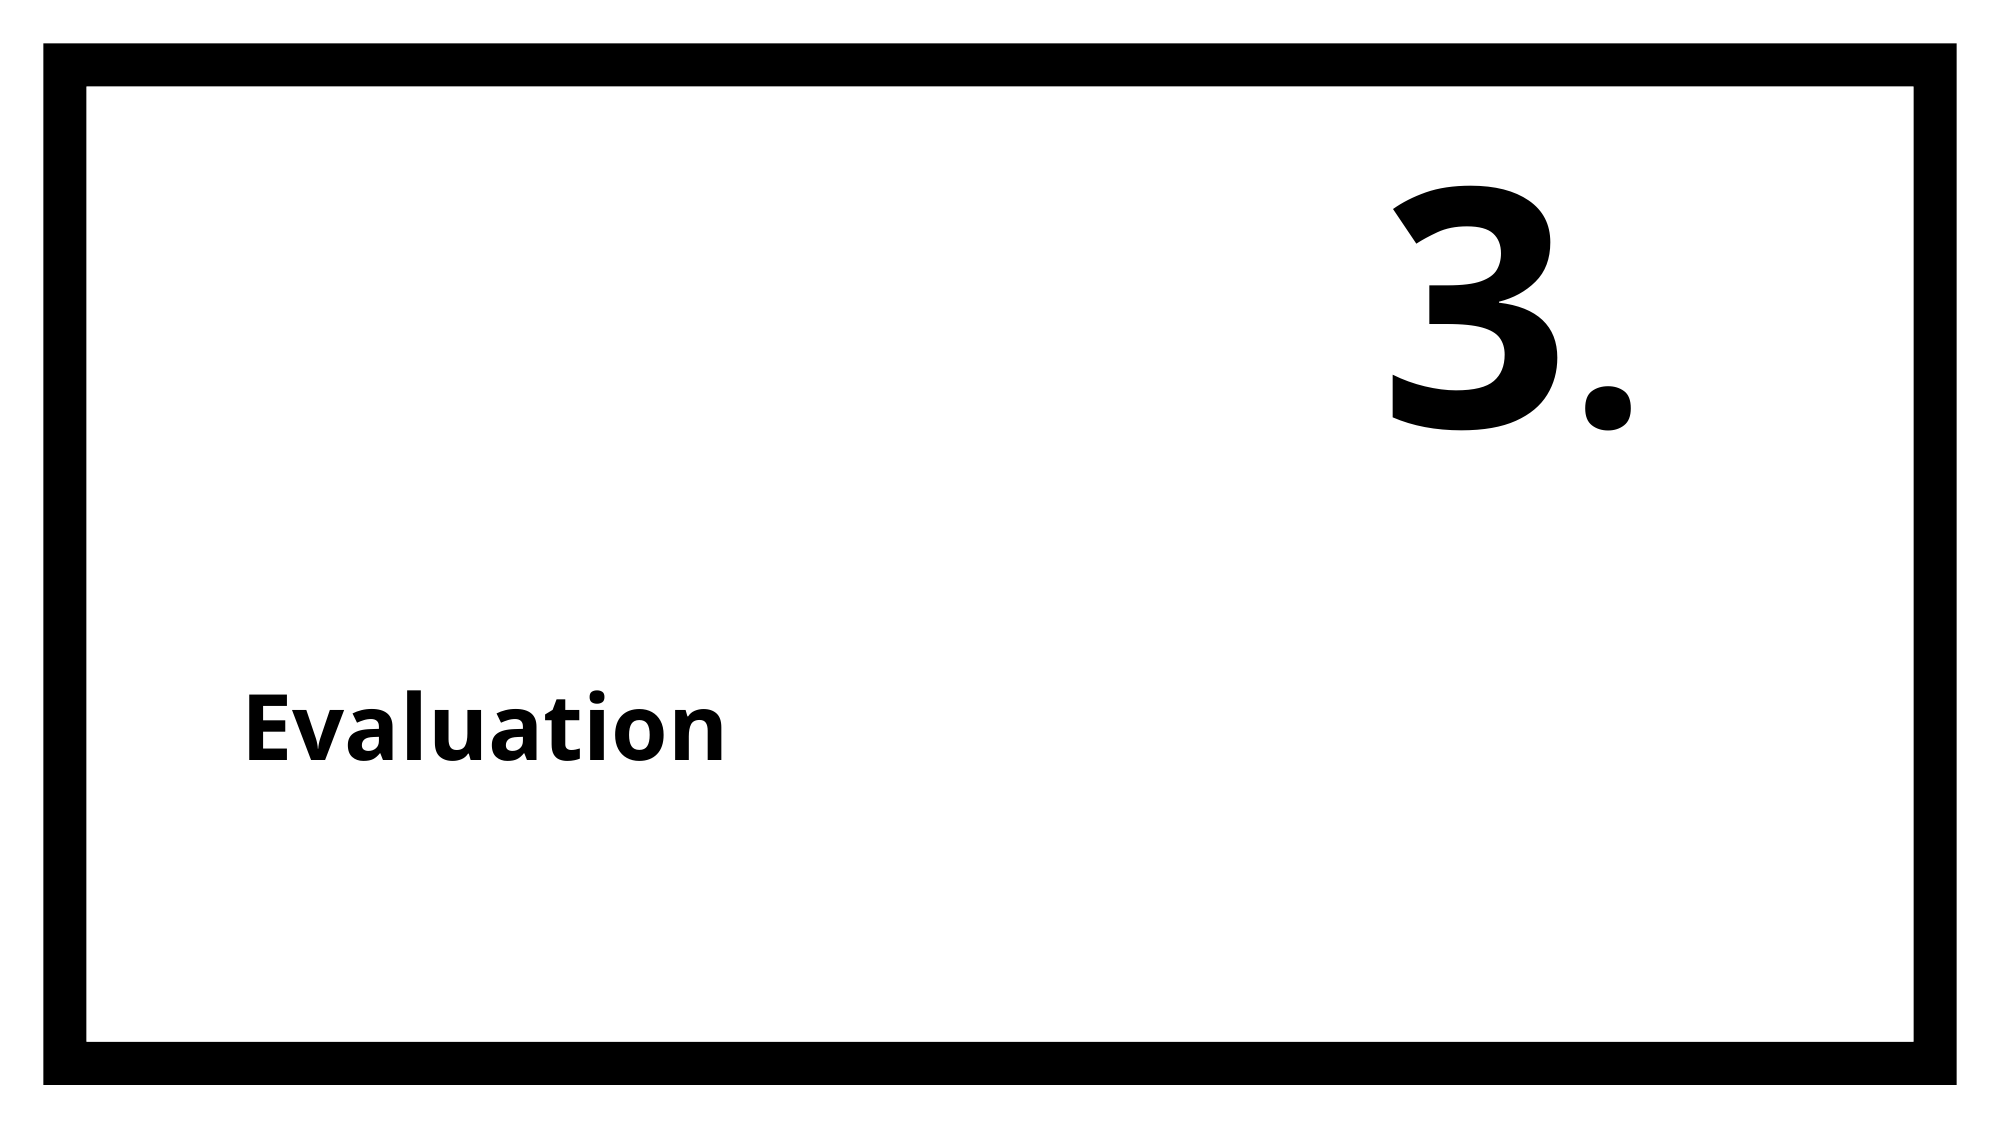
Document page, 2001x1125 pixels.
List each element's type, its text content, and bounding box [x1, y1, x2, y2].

text_box Evaluation [221, 546, 1305, 801]
text_box 3. [1360, 73, 1849, 497]
